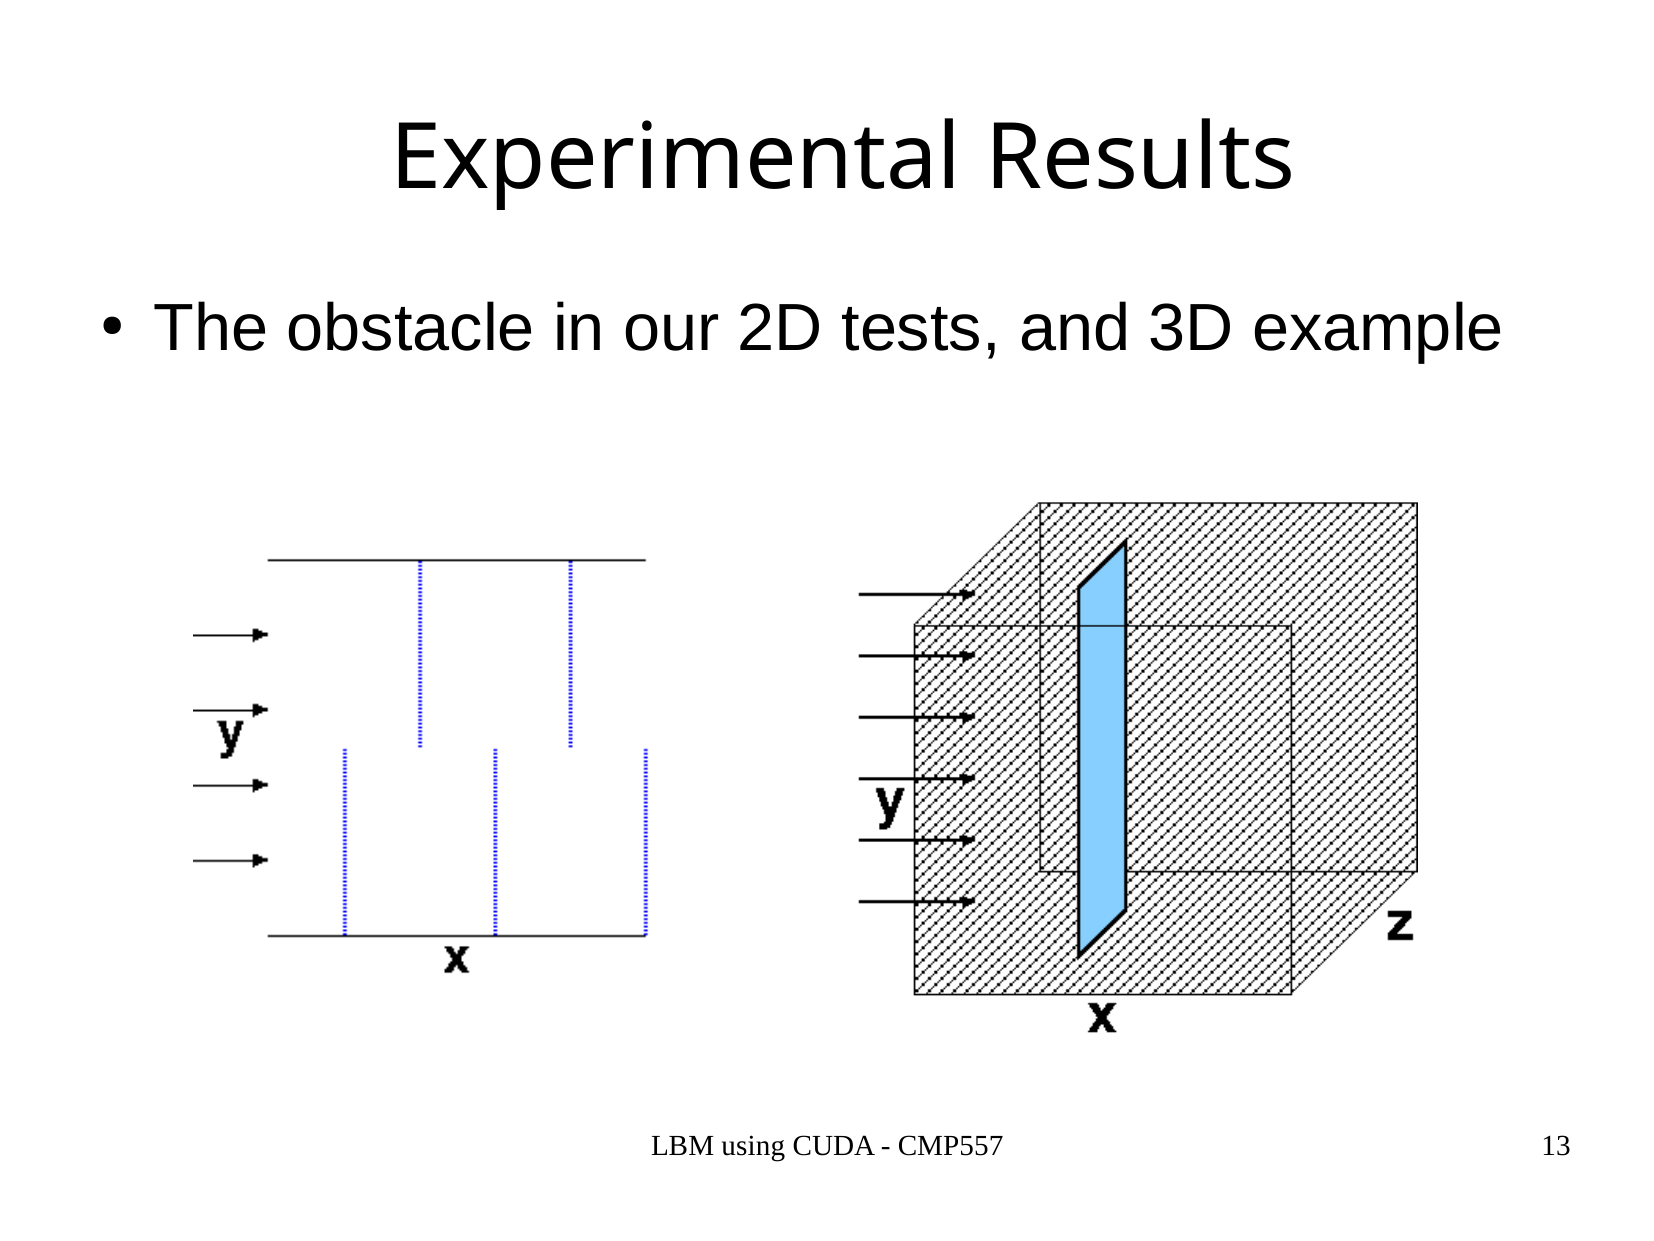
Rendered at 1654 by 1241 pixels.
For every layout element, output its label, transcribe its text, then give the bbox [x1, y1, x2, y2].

picture [856, 501, 1418, 1034]
picture [193, 556, 650, 975]
title Experimental Results [82, 49, 1571, 257]
list The obstacle in our 2D tests, and 3D example [82, 290, 1571, 1109]
